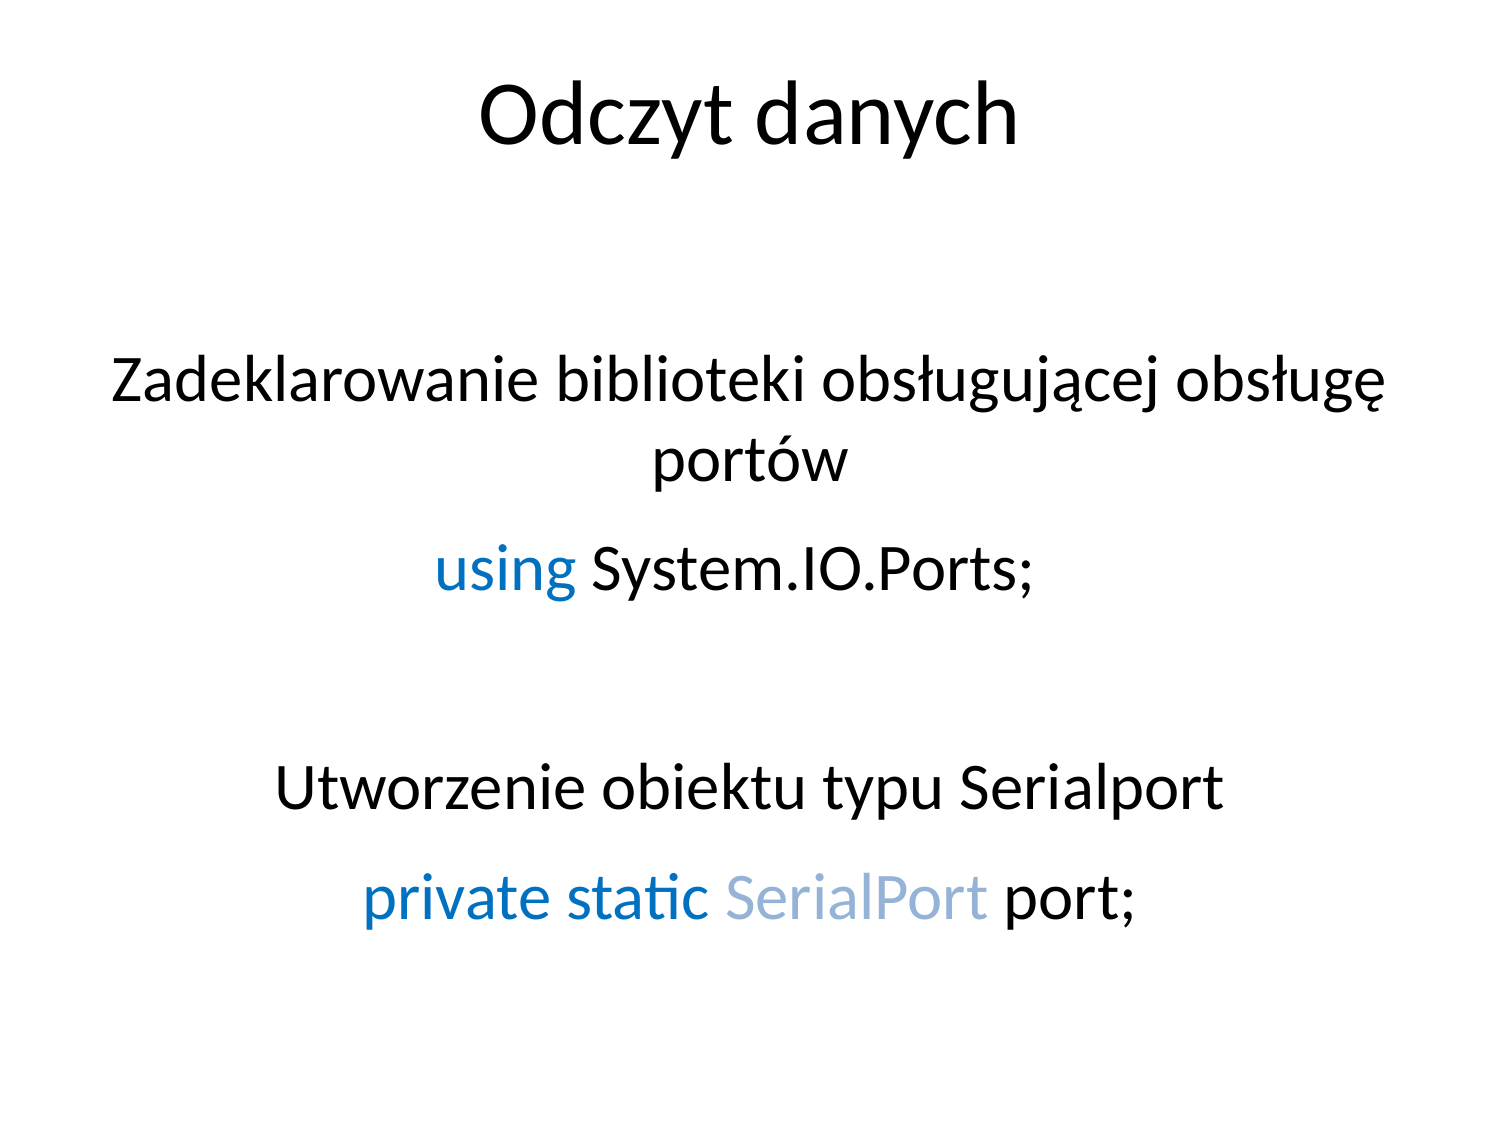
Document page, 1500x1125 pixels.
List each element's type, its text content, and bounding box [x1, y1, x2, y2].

title Odczyt danych [75, 45, 1425, 233]
list Zadeklarowanie biblioteki obsługującej obsługę portów using System.IO.Ports; Utworzenie obiektu typu Serialport private static SerialPort port; [75, 262, 1425, 1005]
